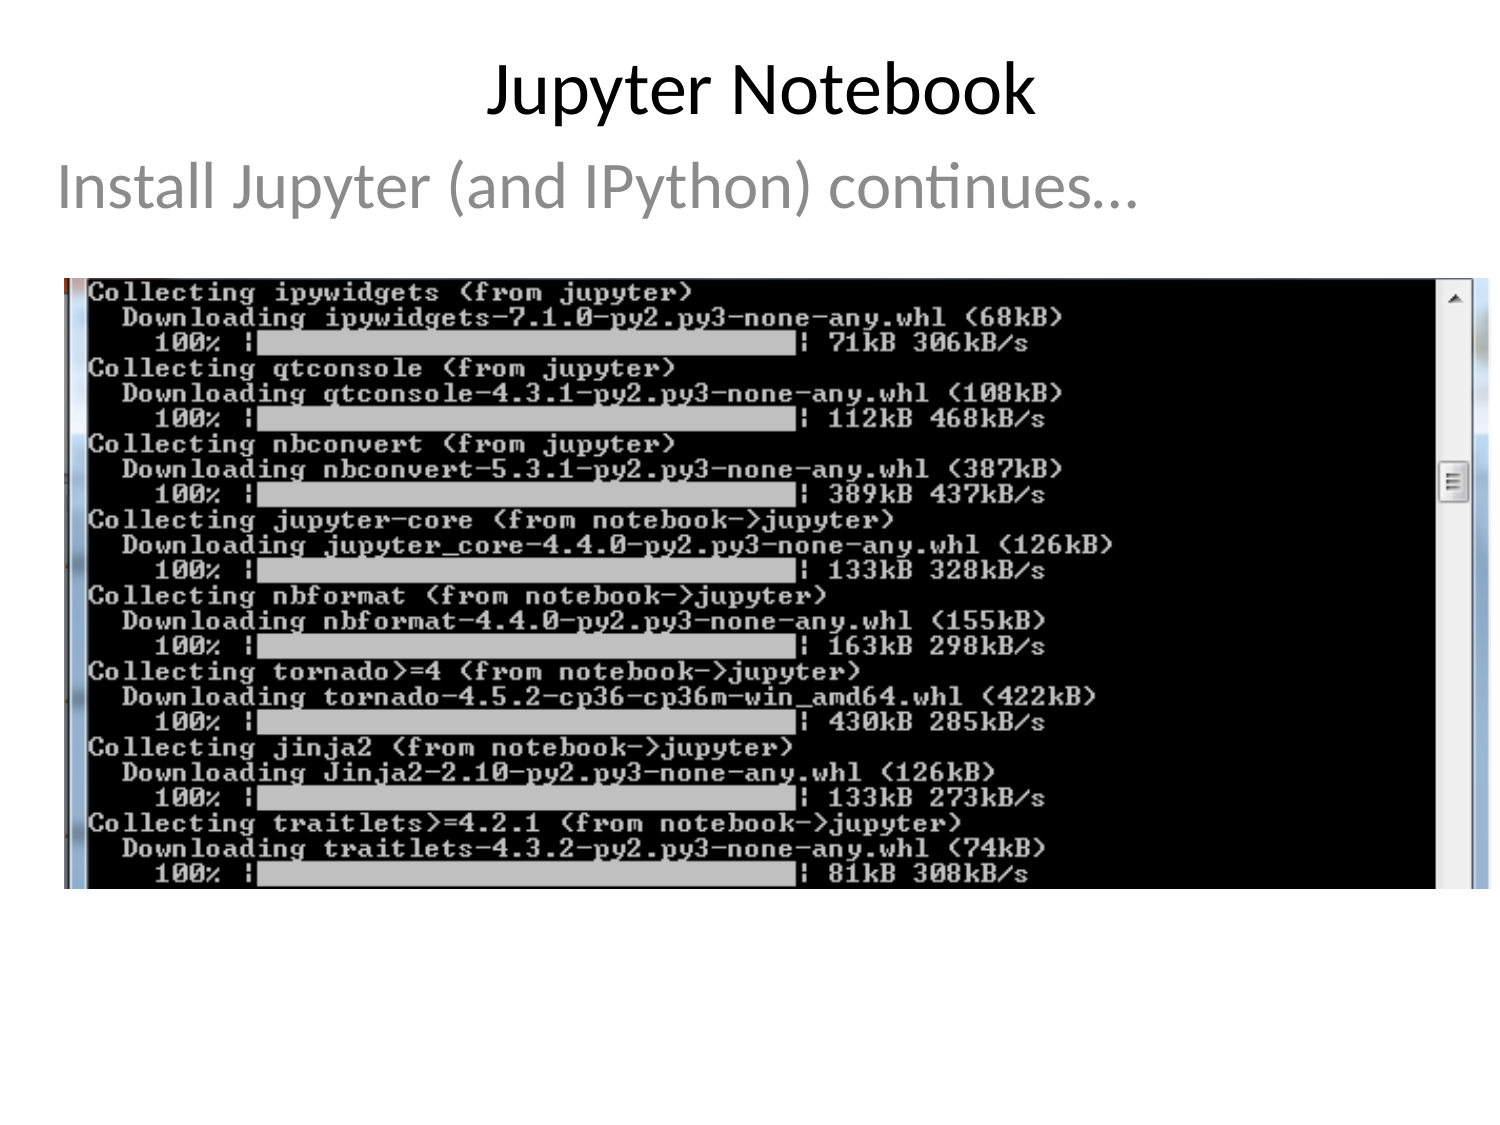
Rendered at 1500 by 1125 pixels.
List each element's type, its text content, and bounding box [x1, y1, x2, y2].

title Jupyter Notebook [123, 30, 1399, 134]
text_box Install Jupyter (and IPython) continues… [41, 134, 1436, 237]
picture [64, 278, 1491, 889]
